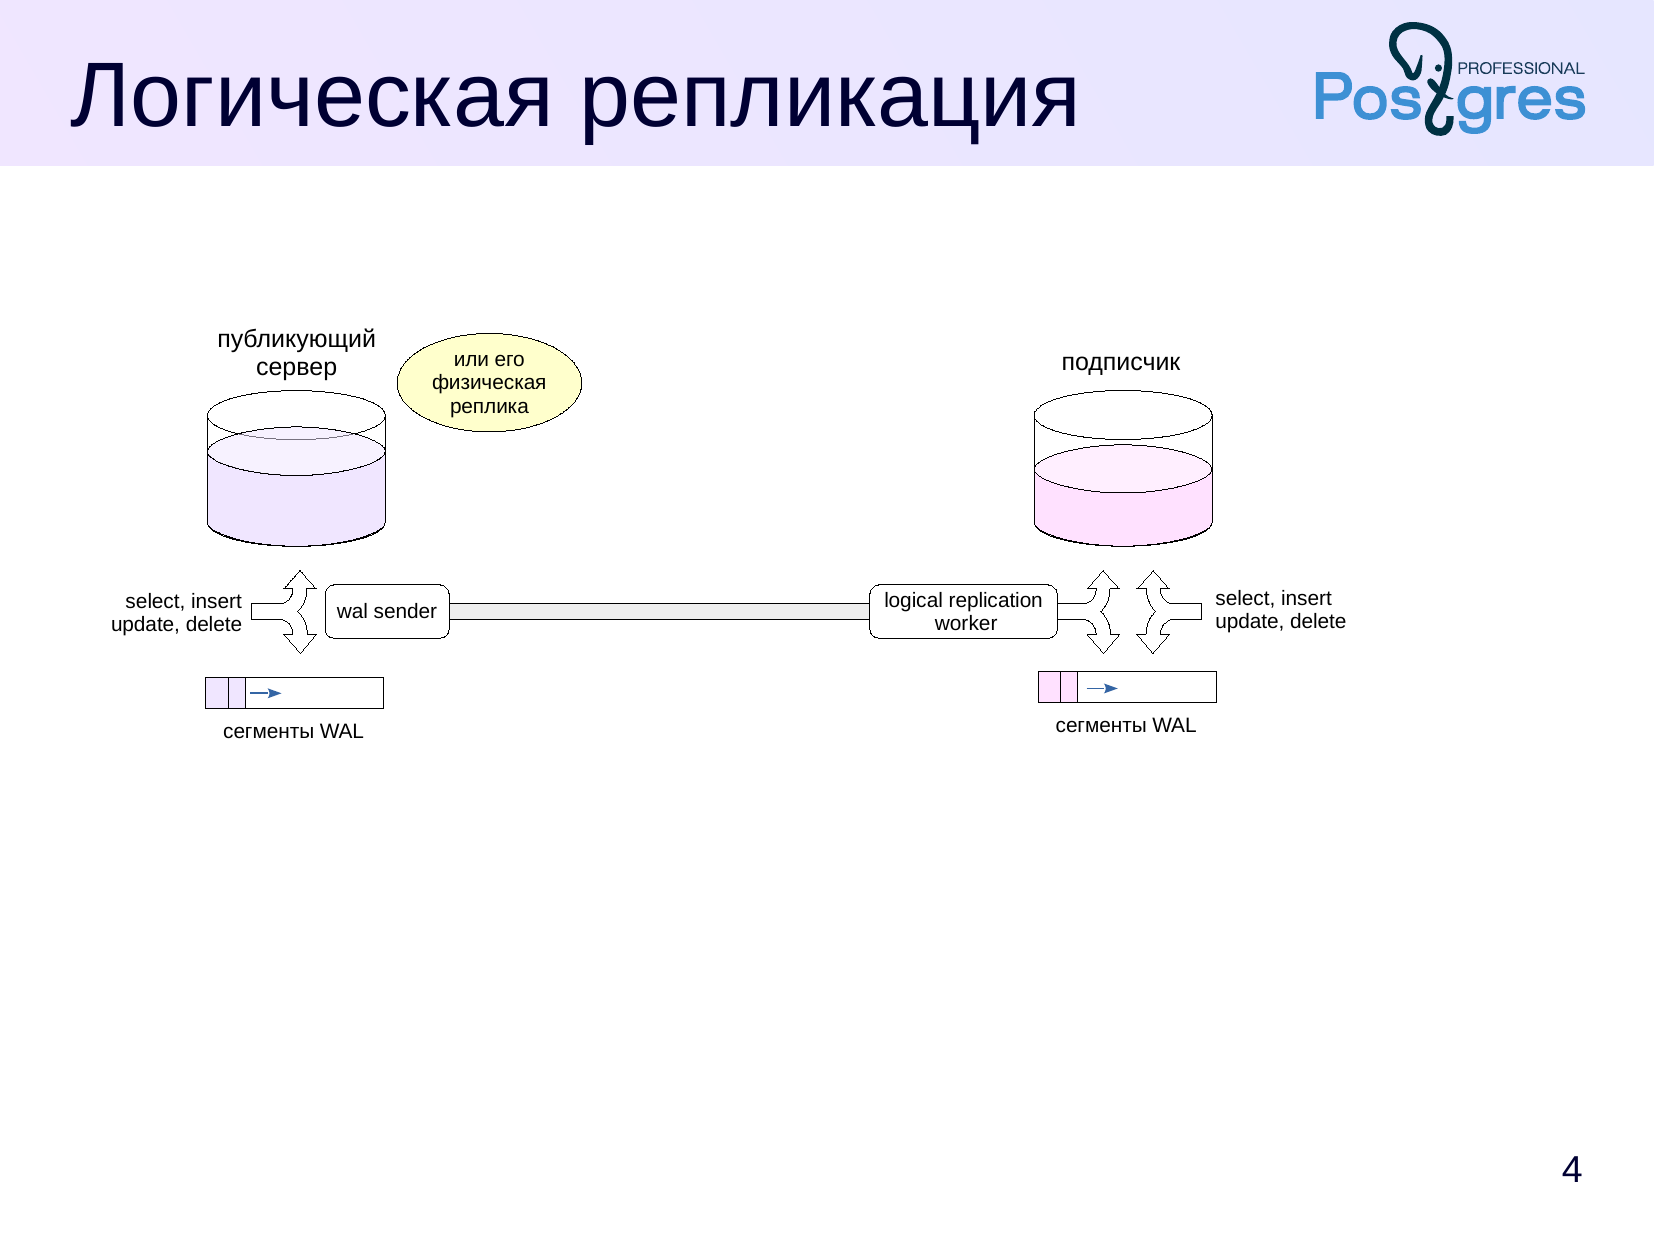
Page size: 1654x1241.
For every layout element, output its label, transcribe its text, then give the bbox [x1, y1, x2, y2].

text_box wal sender [325, 584, 450, 639]
text_box select, insert update, delete [96, 582, 258, 645]
text_box [258, 570, 317, 654]
text_box сегменты WAL [1040, 706, 1213, 745]
text_box [1034, 390, 1213, 547]
title Логическая репликация [70, 43, 1276, 249]
text_box [206, 678, 246, 708]
text_box сегменты WAL [208, 712, 381, 751]
text_box [207, 390, 386, 547]
text_box logical replication worker [869, 584, 1058, 639]
text_box публикующий сервер [202, 317, 392, 389]
text_box [1039, 672, 1078, 702]
text_box [450, 603, 869, 620]
text_box [1136, 570, 1200, 654]
text_box select, insert update, delete [1200, 579, 1362, 642]
text_box подписчик [1046, 340, 1196, 384]
text_box [1058, 570, 1120, 654]
text_box или его физическая реплика [397, 333, 582, 432]
